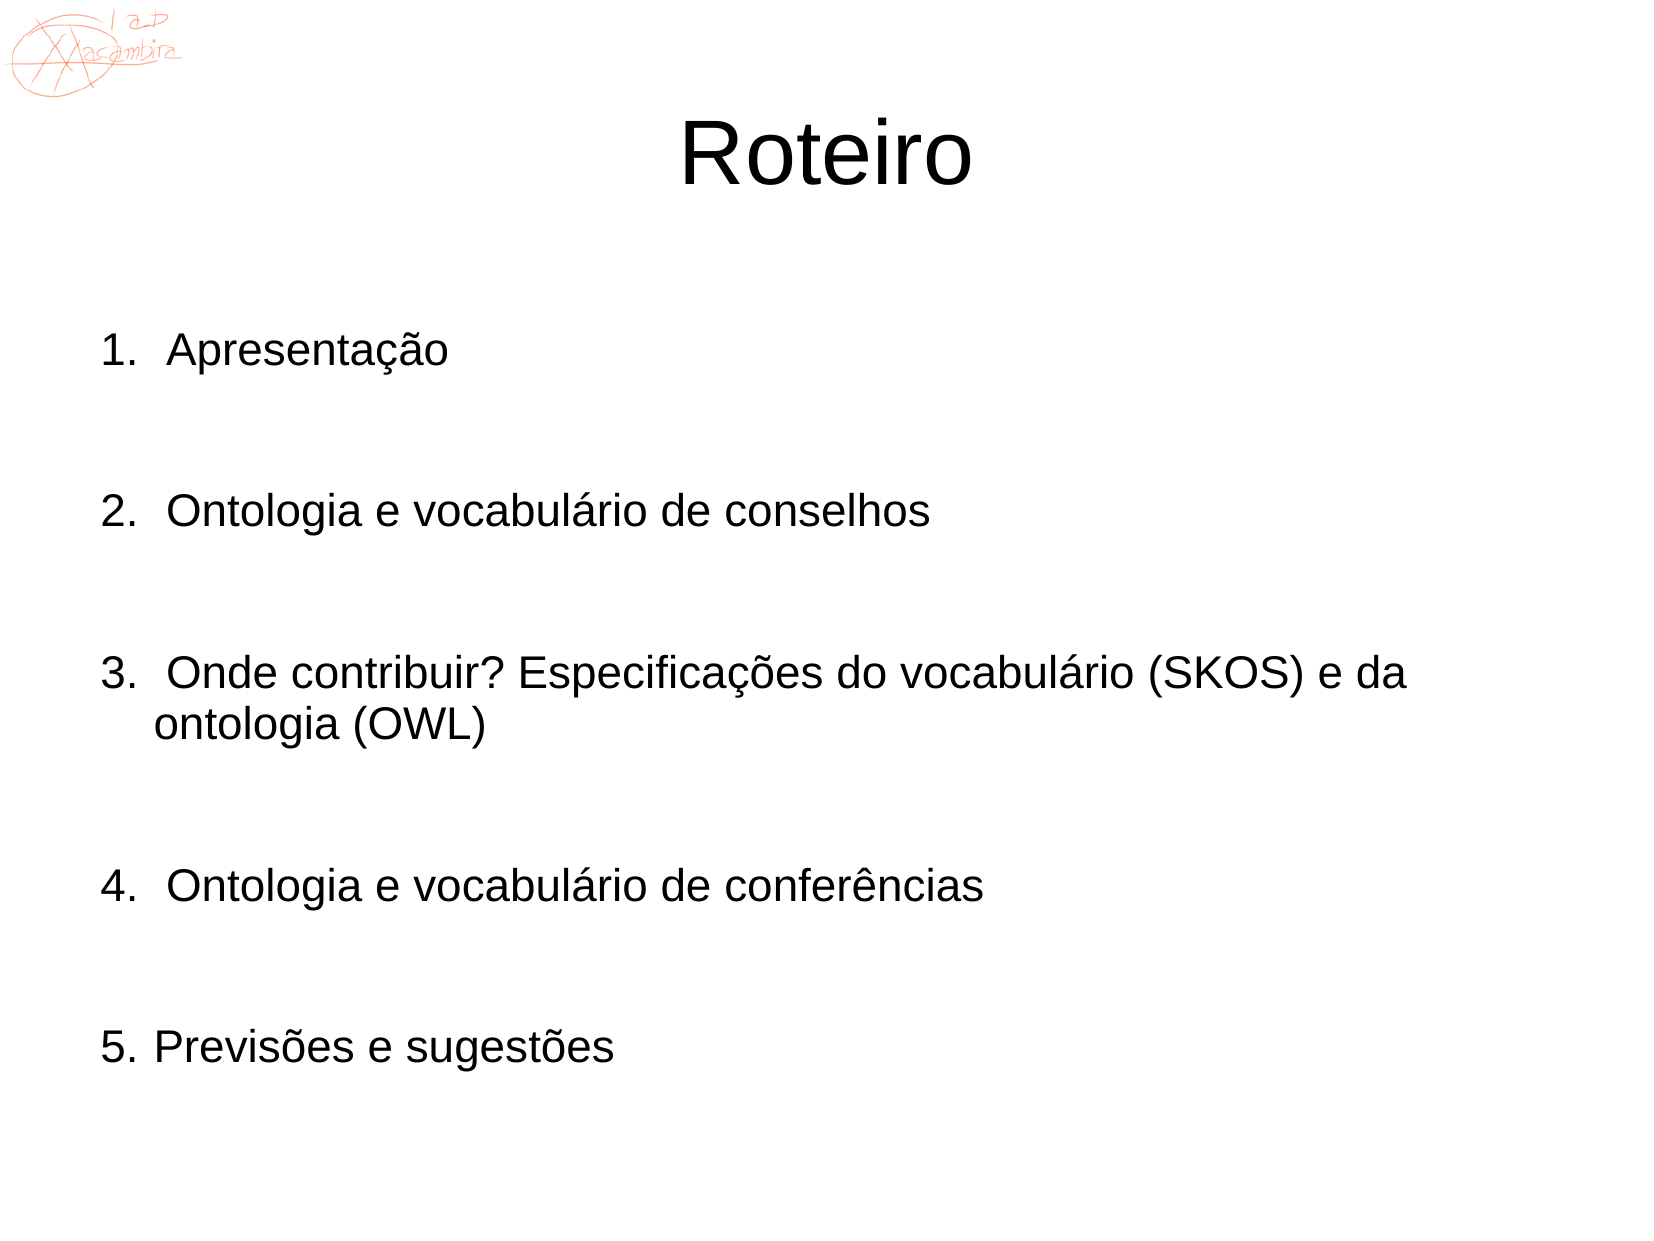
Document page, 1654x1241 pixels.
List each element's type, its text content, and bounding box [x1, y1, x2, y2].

title Roteiro [82, 49, 1571, 257]
picture [3, 3, 184, 100]
list Apresentação Ontologia e vocabulário de conselhos Onde contribuir? Especificações do vocabulário (SKOS) e da ontologia (OWL) Ontologia e vocabulário de conferências Previsões e sugestões [82, 242, 1538, 1132]
